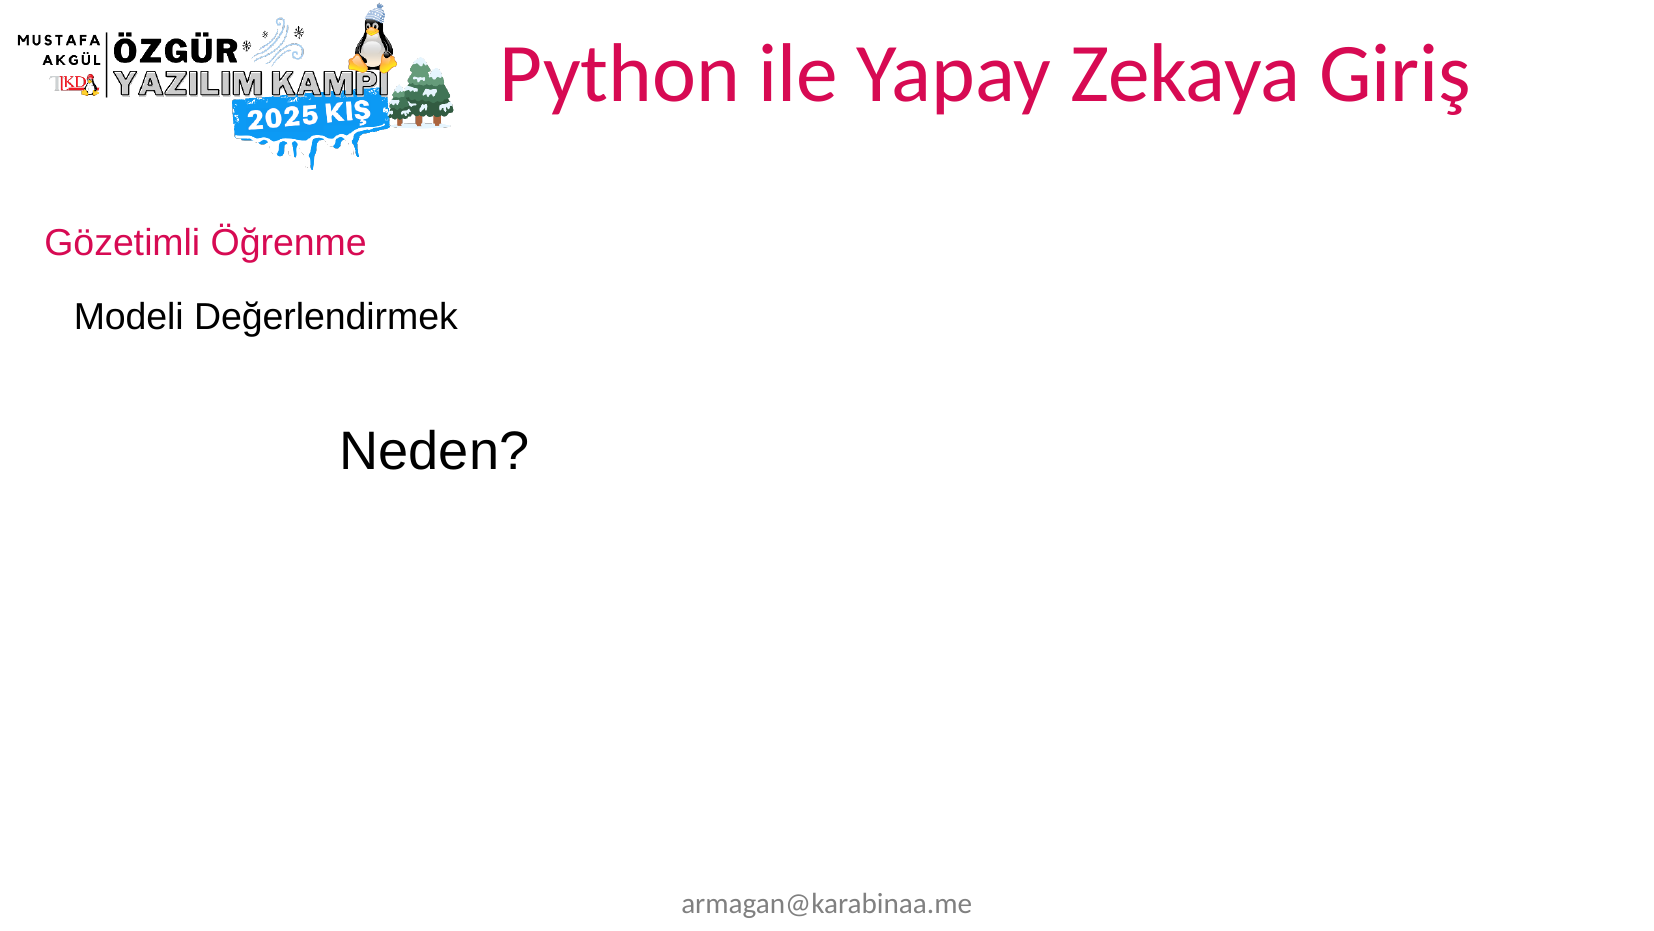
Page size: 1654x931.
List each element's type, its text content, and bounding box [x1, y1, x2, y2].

text_box Gözetimli Öğrenme [29, 213, 854, 271]
text_box Python ile Yapay Zekaya Giriş [484, 10, 1654, 126]
text_box Neden? [324, 413, 680, 489]
text_box Modeli Değerlendirmek [59, 288, 1241, 387]
text_box armagan@karabinaa.me [0, 877, 1654, 928]
picture [0, 0, 463, 177]
